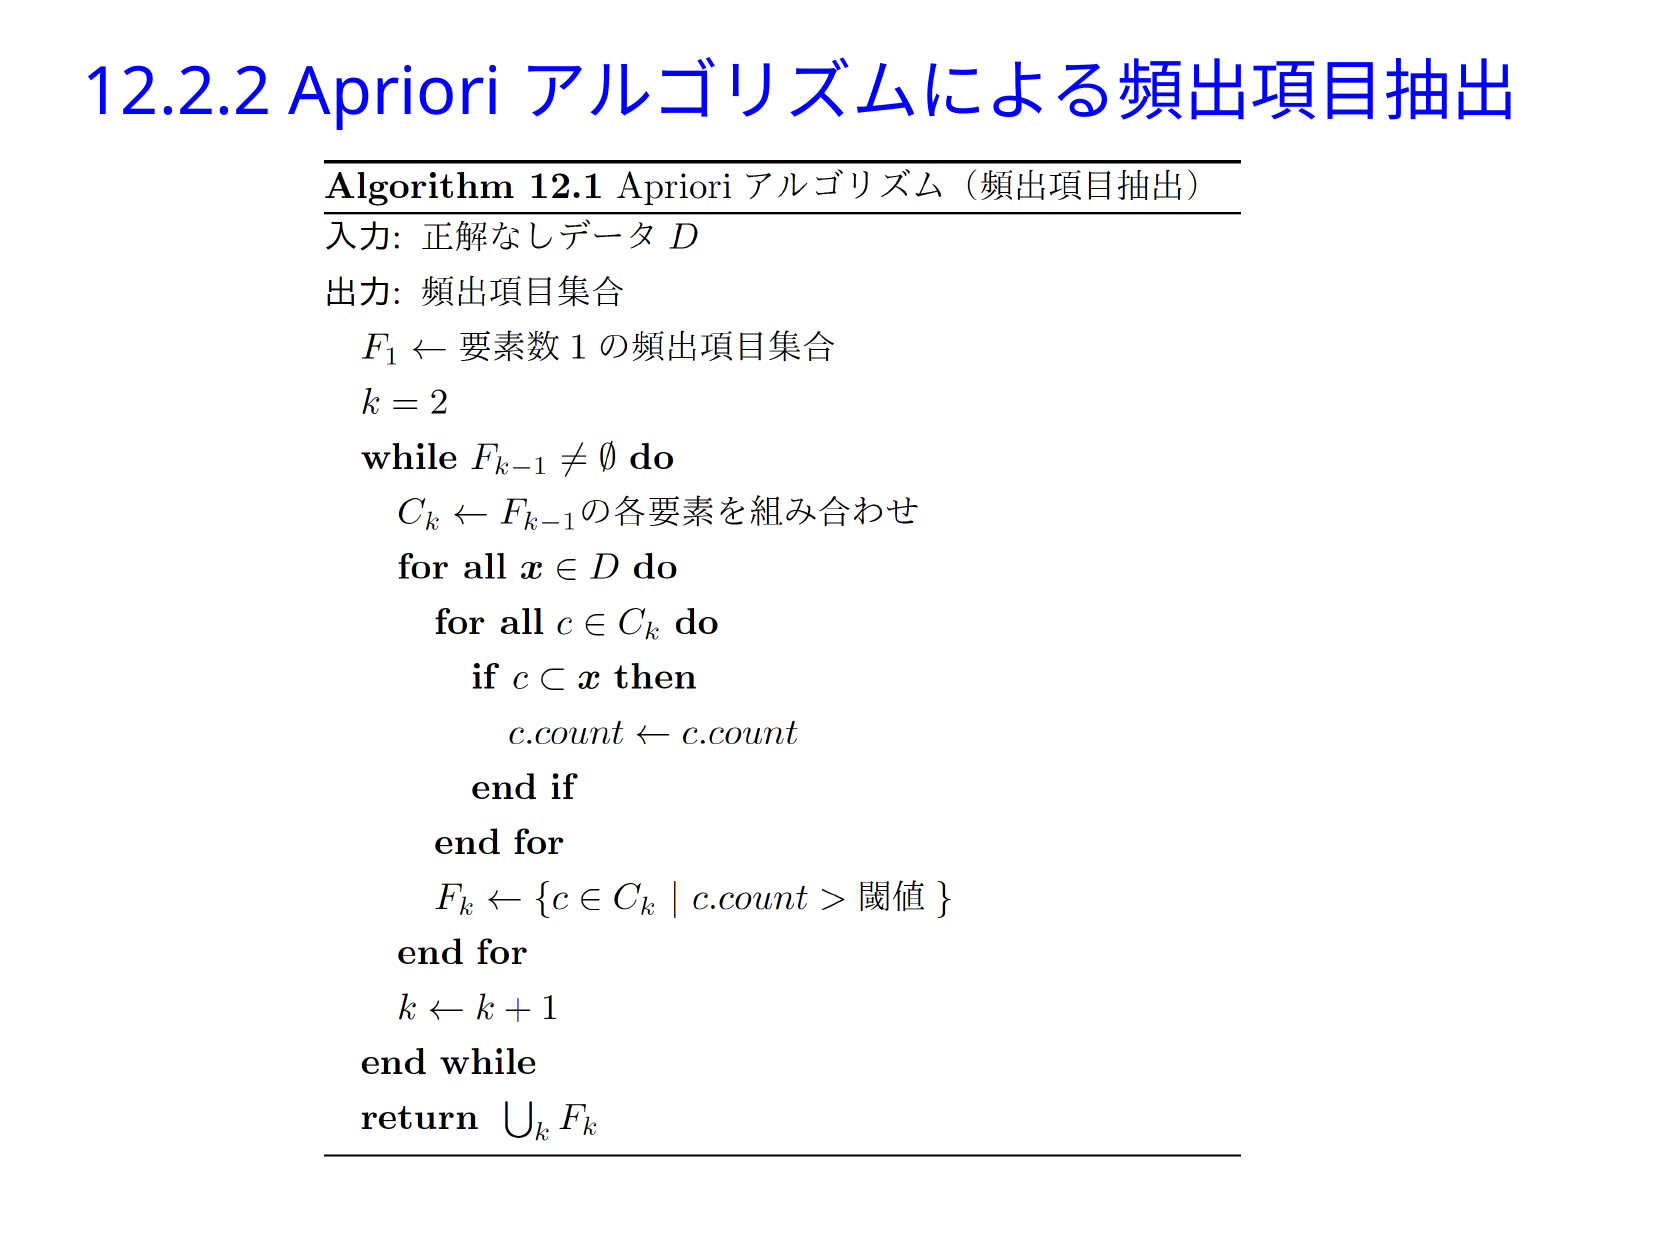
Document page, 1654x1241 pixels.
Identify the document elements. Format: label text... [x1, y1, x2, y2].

title 12.2.2 Aprioriアルゴリズムによる頻出項目抽出 [82, 29, 1571, 148]
picture [324, 154, 1241, 1182]
